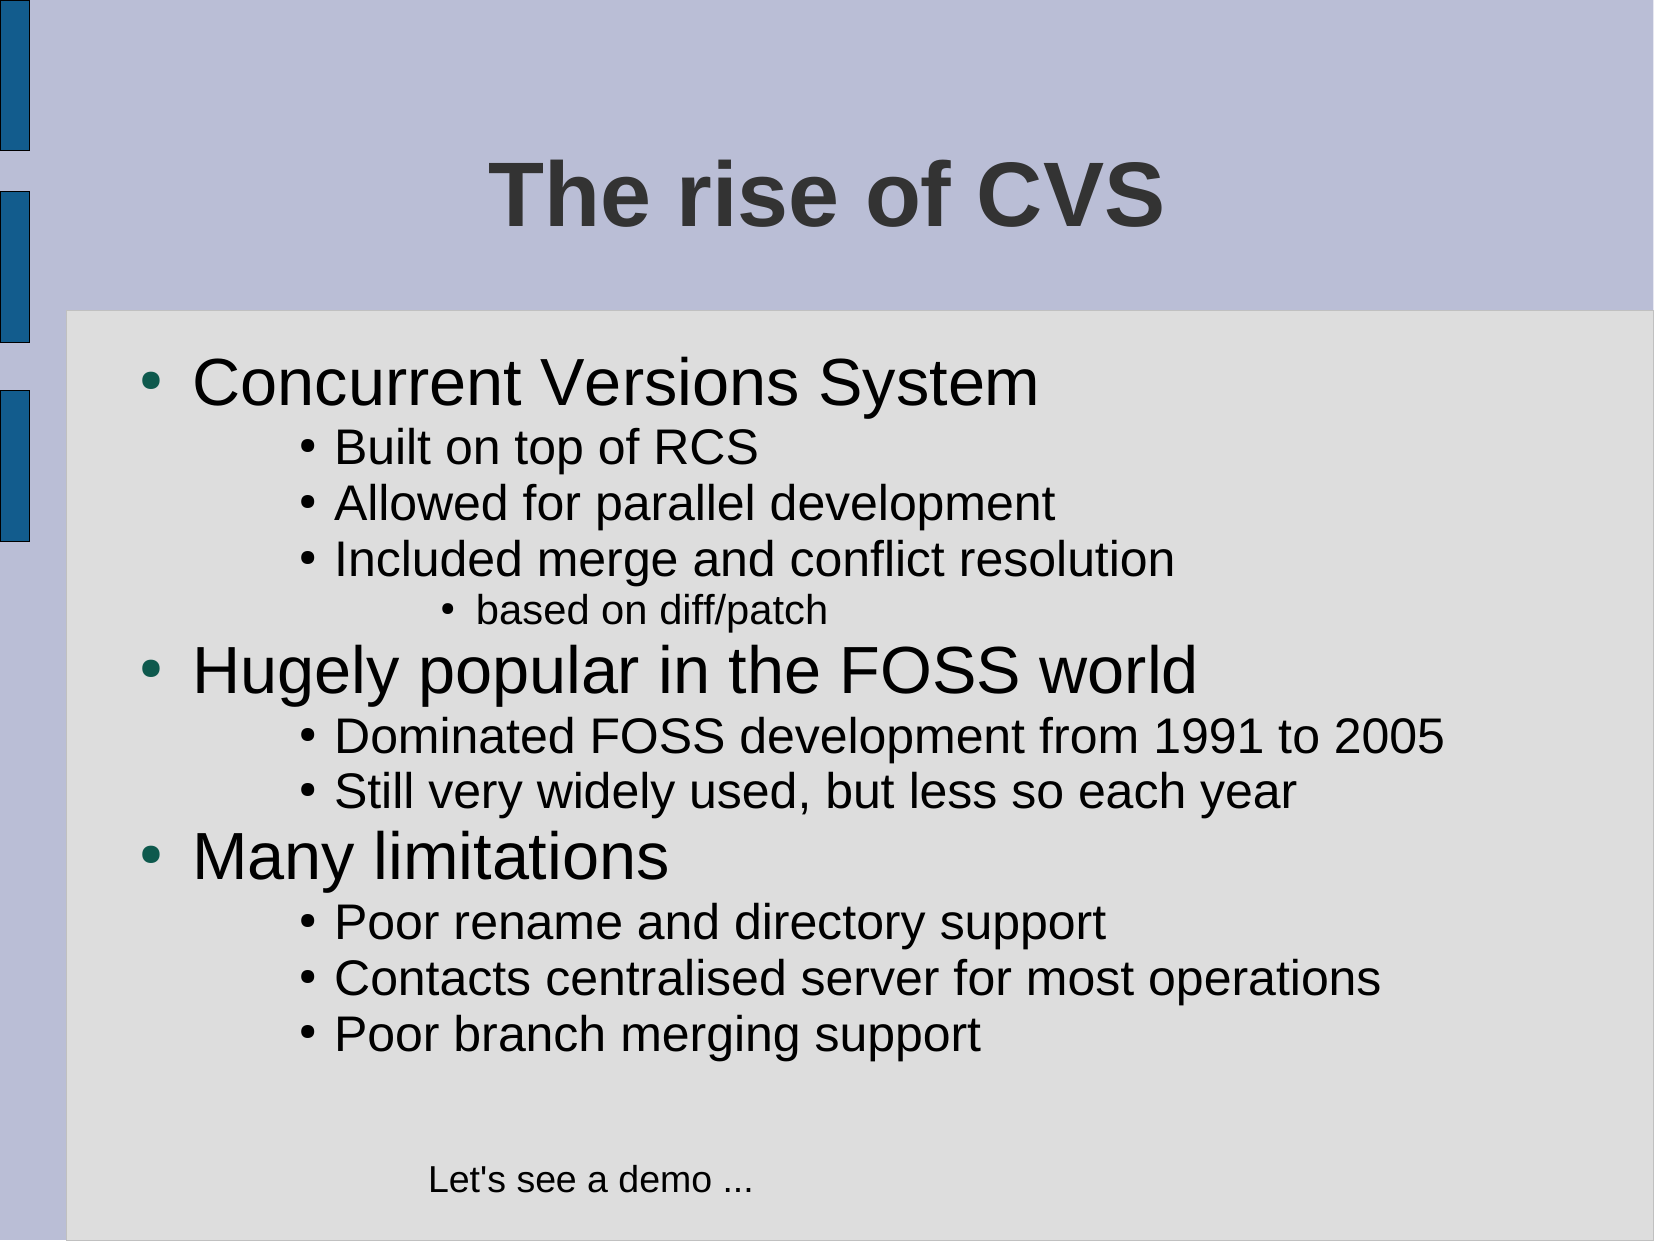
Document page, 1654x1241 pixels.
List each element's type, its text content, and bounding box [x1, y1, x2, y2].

list Concurrent Versions System Built on top of RCS Allowed for parallel development Included merge and conflict resolution based on diff/patch Hugely popular in the FOSS world Dominated FOSS development from 1991 to 2005 Still very widely used, but less so each year Many limitations Poor rename and directory support Contacts centralised server for most operations Poor branch merging support [121, 344, 1534, 1112]
text_box Let's see a demo ... [413, 1151, 1270, 1209]
title The rise of CVS [121, 98, 1534, 291]
